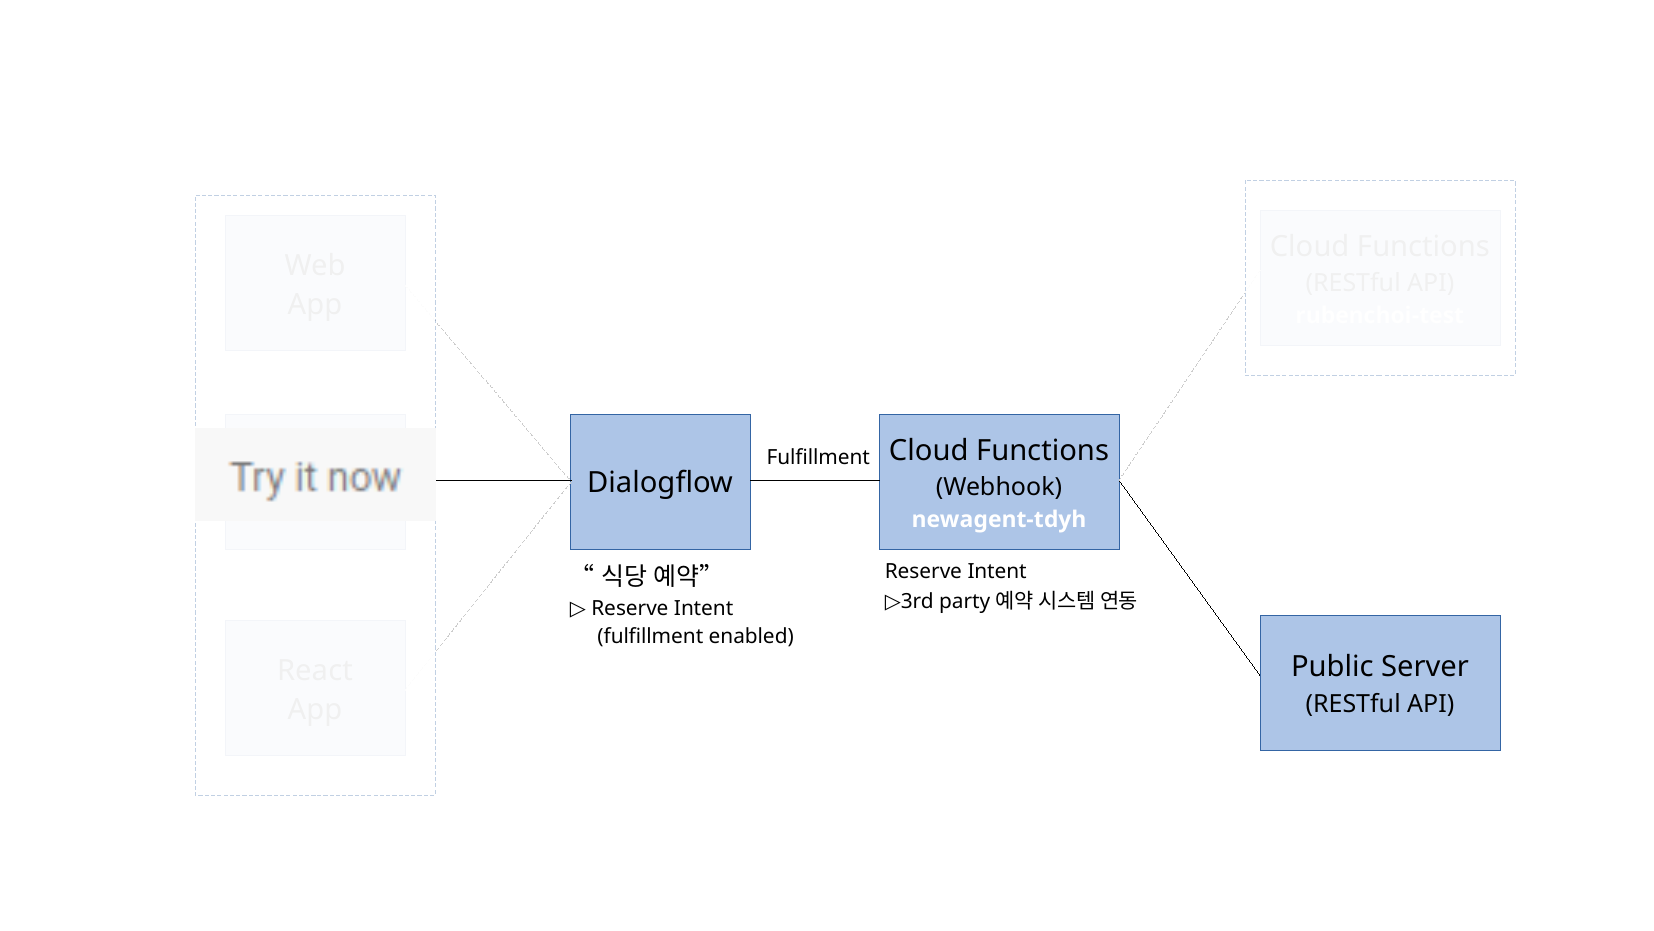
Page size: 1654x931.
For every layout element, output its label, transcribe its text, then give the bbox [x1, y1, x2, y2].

text_box Public Server (RESTful API) [1260, 615, 1501, 751]
text_box Cloud Functions (Webhook) newagent-tdyh [879, 414, 1120, 549]
text_box [195, 521, 436, 796]
text_box Dialogflow [570, 414, 751, 549]
picture [195, 428, 436, 521]
text_box [195, 195, 436, 428]
text_box “식당 예약” ▷ Reserve Intent (fulfillment enabled) [555, 549, 798, 661]
text_box Reserve Intent ▷3rd party예약 시스템 연동 [870, 549, 1153, 624]
text_box [1245, 180, 1516, 376]
text_box Fulfillment [751, 435, 883, 480]
